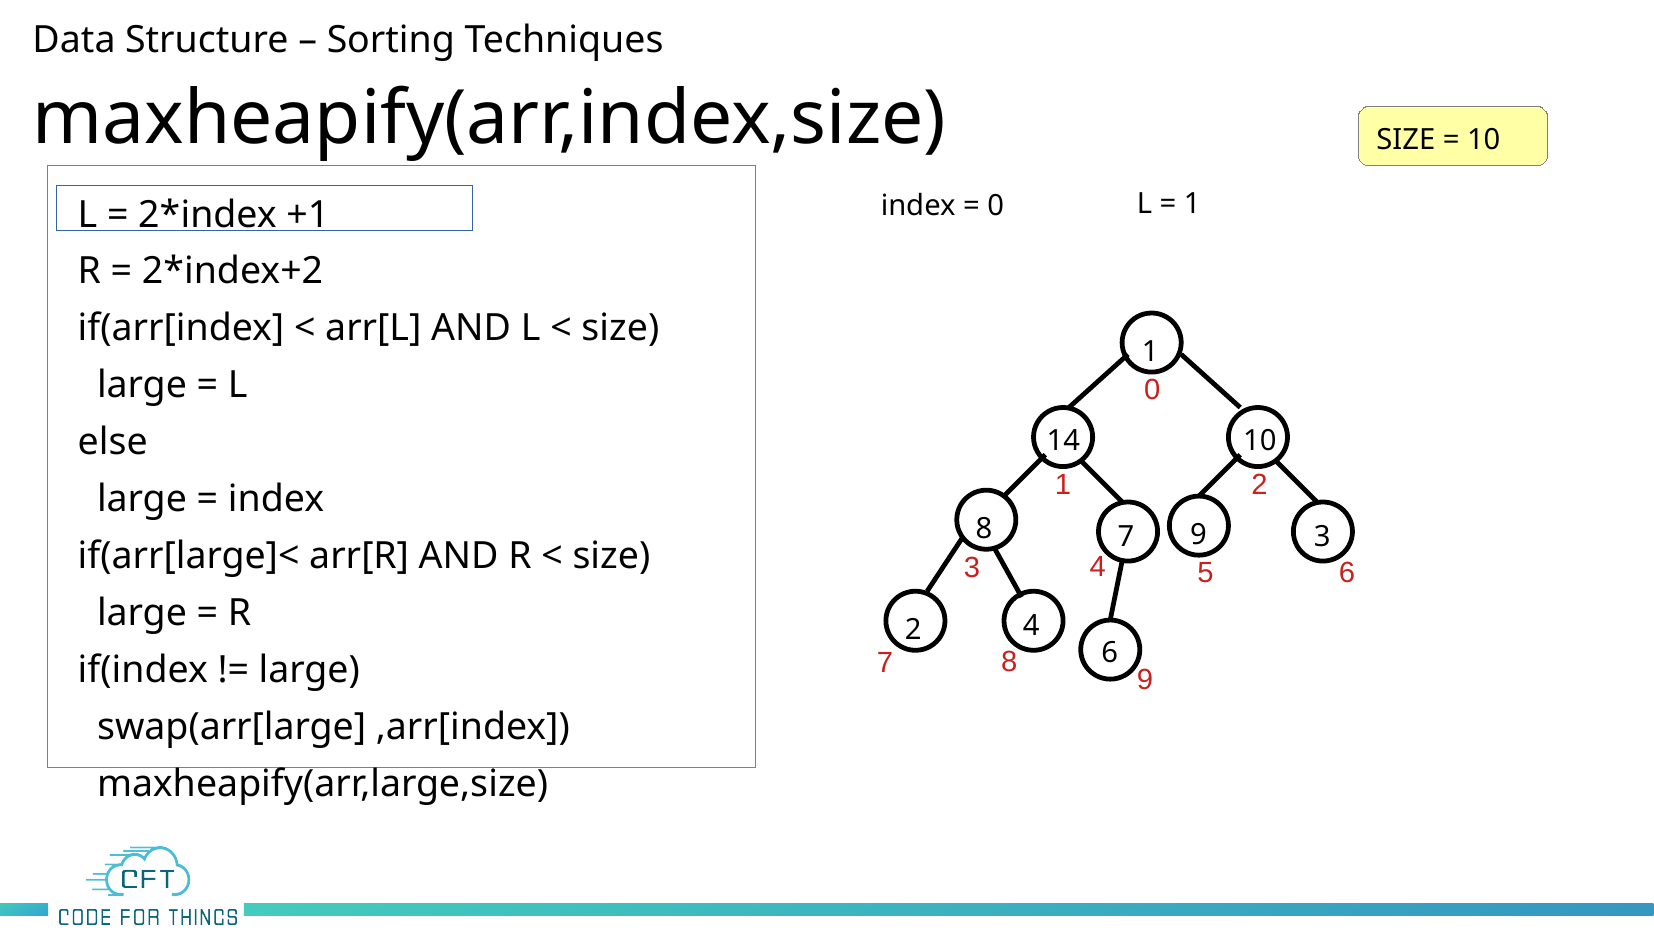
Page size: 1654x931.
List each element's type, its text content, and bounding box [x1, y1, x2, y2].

text_box [1293, 514, 1299, 549]
text_box [893, 591, 938, 601]
text_box [1023, 591, 1052, 597]
text_box 3 [949, 543, 996, 592]
text_box [885, 605, 890, 636]
text_box [1010, 502, 1016, 538]
text_box 7 [1102, 507, 1151, 557]
text_box index = 0 [830, 177, 1075, 227]
text_box [939, 602, 946, 639]
text_box 2 [890, 601, 939, 651]
text_box [964, 490, 1009, 500]
text_box [1095, 620, 1126, 624]
text_box [1244, 407, 1272, 411]
text_box [1307, 557, 1324, 562]
text_box [956, 506, 960, 534]
text_box [315, 733, 325, 737]
text_box 8 [960, 500, 1010, 550]
text_box 2 [1236, 460, 1283, 509]
text_box [1121, 557, 1144, 562]
text_box L = 1 [1086, 175, 1239, 225]
text_box [1093, 674, 1127, 680]
text_box [1111, 501, 1145, 507]
text_box 9 [1122, 655, 1168, 704]
text_box 6 [1086, 624, 1135, 674]
text_box [1151, 512, 1158, 551]
text_box [1049, 407, 1077, 411]
text_box [1003, 605, 1008, 636]
text_box [1057, 602, 1064, 639]
text_box 10 [1228, 411, 1296, 461]
text_box 3 [949, 543, 955, 552]
text_box 8 [986, 638, 1033, 686]
text_box [1169, 508, 1175, 543]
text_box [1348, 515, 1353, 548]
text_box 7 [862, 638, 909, 686]
text_box 0 [1129, 365, 1176, 414]
picture [59, 846, 237, 925]
text_box [1135, 633, 1140, 666]
text_box [1098, 517, 1102, 542]
text_box 1 [1119, 322, 1187, 373]
text_box 3 [1299, 507, 1348, 557]
text_box 5 [1182, 548, 1229, 597]
text_box [1306, 501, 1340, 507]
text_box [47, 166, 756, 768]
text_box SIZE = 10 [1361, 110, 1542, 160]
text_box [489, 733, 499, 737]
text_box 9 [1175, 506, 1224, 556]
text_box [1130, 312, 1173, 322]
text_box 14 [1031, 411, 1099, 461]
text_box [1358, 106, 1548, 166]
text_box [172, 733, 182, 737]
text_box 4 [1074, 542, 1121, 591]
text_box 4 [1008, 597, 1057, 647]
text_box [1176, 496, 1221, 506]
text_box [1033, 647, 1048, 651]
text_box [1080, 632, 1086, 667]
text_box L = 2*index +1 R = 2*index+2 if(arr[index] < arr[L] AND L < size) large = L else large = index if(arr[large]< arr[R] AND R < size) large = R if(index != large) swap(arr[large] ,arr[index]) maxheapify(arr,large,size) [53, 179, 756, 733]
text_box 1 [1039, 460, 1086, 509]
title Data Structure – Sorting Techniques maxheapify(arr,index,size) [32, 12, 1184, 166]
text_box 6 [1324, 548, 1371, 597]
text_box [1224, 510, 1229, 542]
